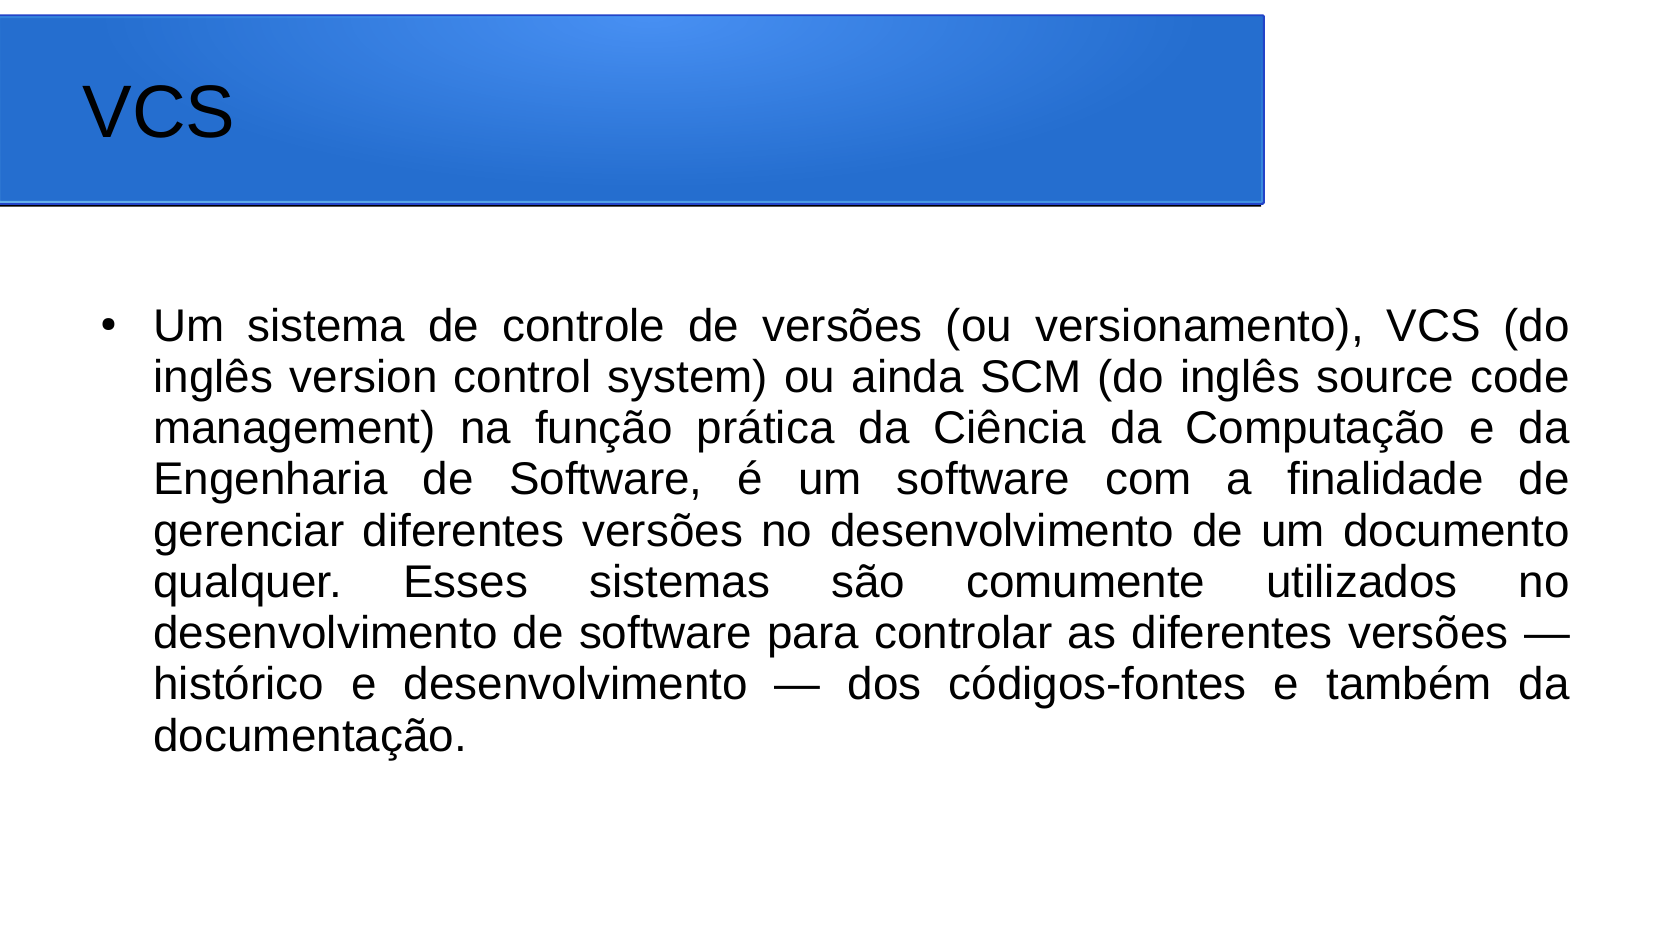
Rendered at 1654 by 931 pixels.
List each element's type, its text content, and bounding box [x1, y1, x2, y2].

list Um sistema de controle de versões (ou versionamento), VCS (do inglês version control system) ou ainda SCM (do inglês source code management) na função prática da Ciência da Computação e da Engenharia de Software, é um software com a finalidade de gerenciar diferentes versões no desenvolvimento de um documento qualquer. Esses sistemas são comumente utilizados no desenvolvimento de software para controlar as diferentes versões — histórico e desenvolvimento — dos códigos-fontes e também da documentação. [82, 224, 1571, 871]
title VCS [82, 35, 1235, 189]
